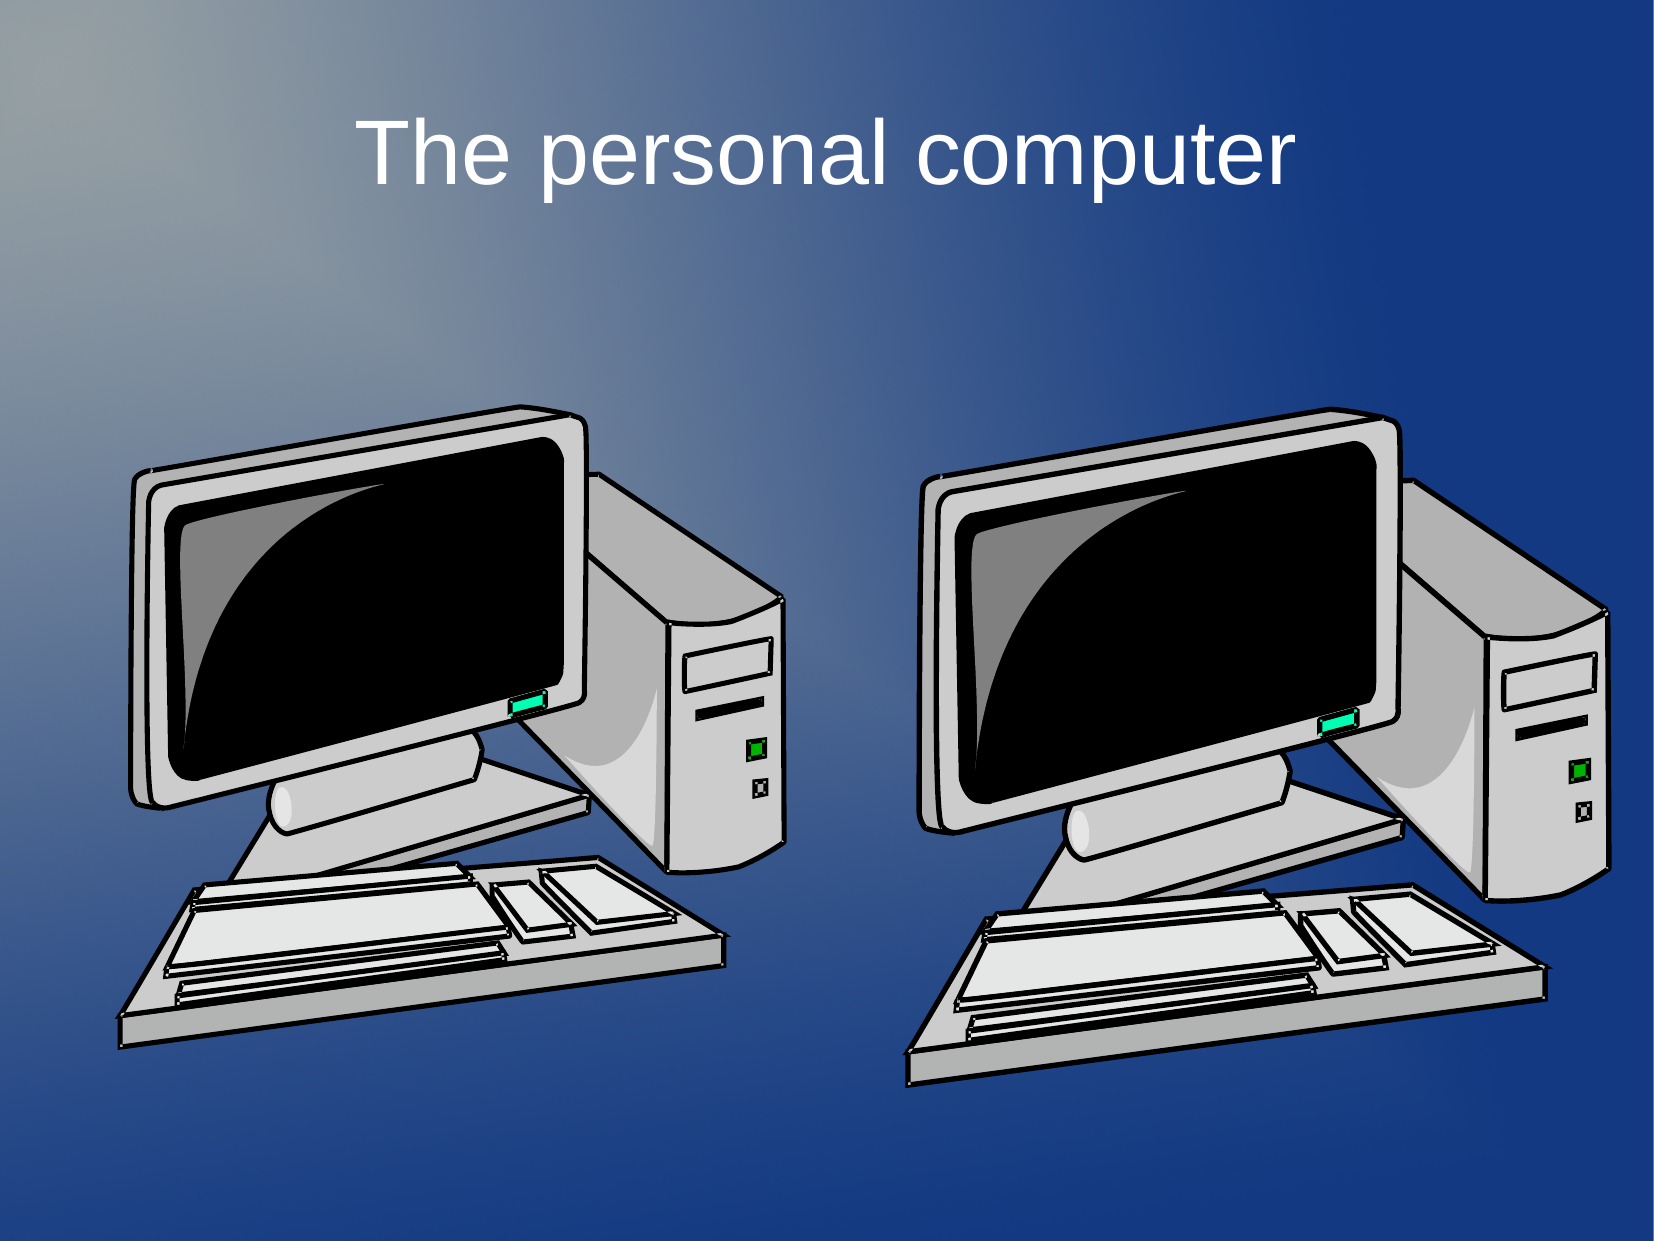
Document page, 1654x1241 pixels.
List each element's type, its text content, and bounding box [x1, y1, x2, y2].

title The personal computer [82, 56, 1571, 250]
picture [0, 0, 1654, 1241]
